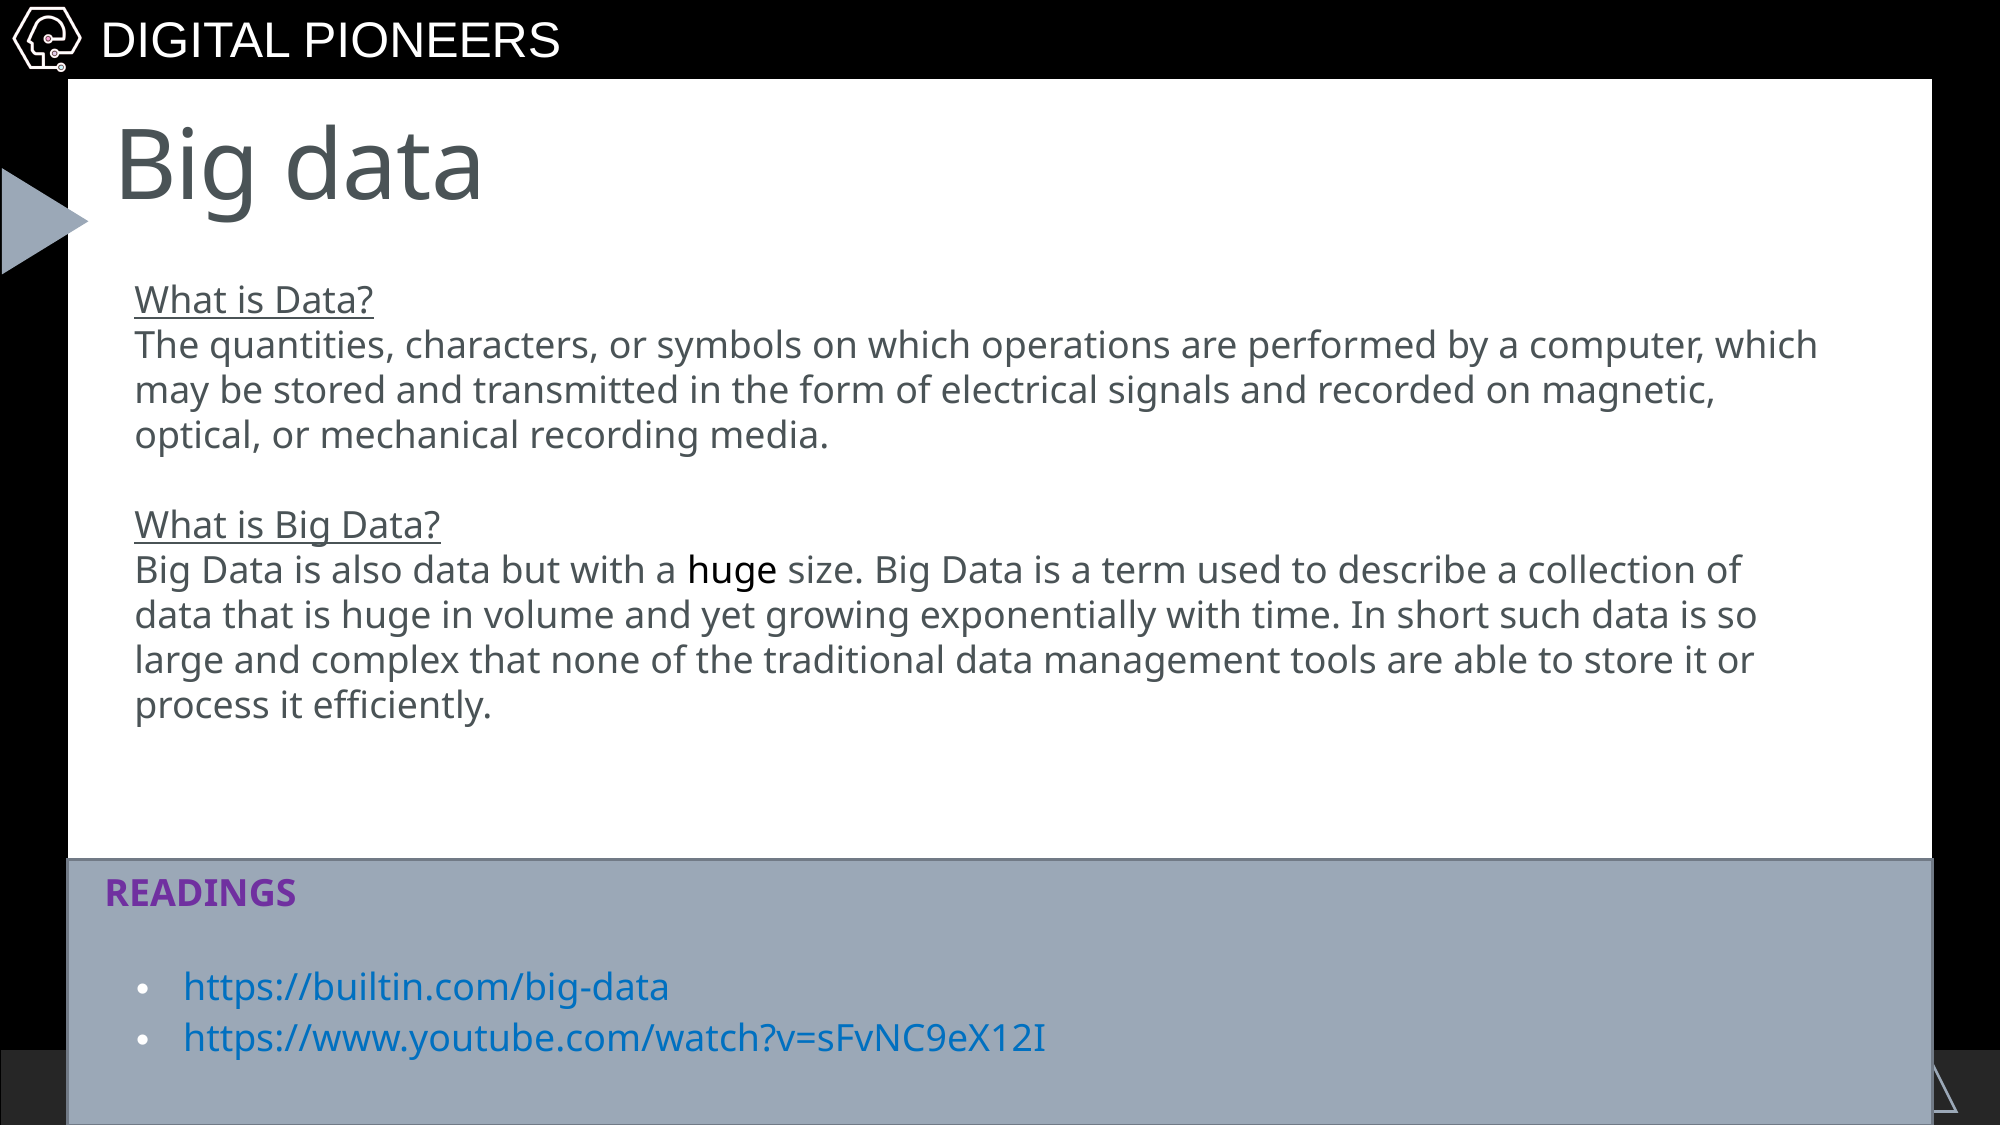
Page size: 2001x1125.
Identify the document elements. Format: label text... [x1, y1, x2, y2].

picture [7, 5, 85, 73]
text_box What is Data? The quantities, characters, or symbols on which operations are performed by a computer, which may be stored and transmitted in the form of electrical signals and recorded on magnetic, optical, or mechanical recording media. What is Big Data? Big Data is also data but with a huge size. Big Data is a term used to describe a collection of data that is huge in volume and yet growing exponentially with time. In short such data is so large and complex that none of the traditional data management tools are able to store it or process it efficiently. [119, 268, 1842, 693]
text_box DIGITAL PIONEERS [85, 0, 596, 76]
title Big data [98, 93, 1813, 243]
text_box READINGS [89, 861, 326, 922]
text_box https://builtin.com/big-data https://www.youtube.com/watch?v=sFvNC9eX12I [121, 955, 1268, 1107]
text_box [68, 860, 1933, 1125]
